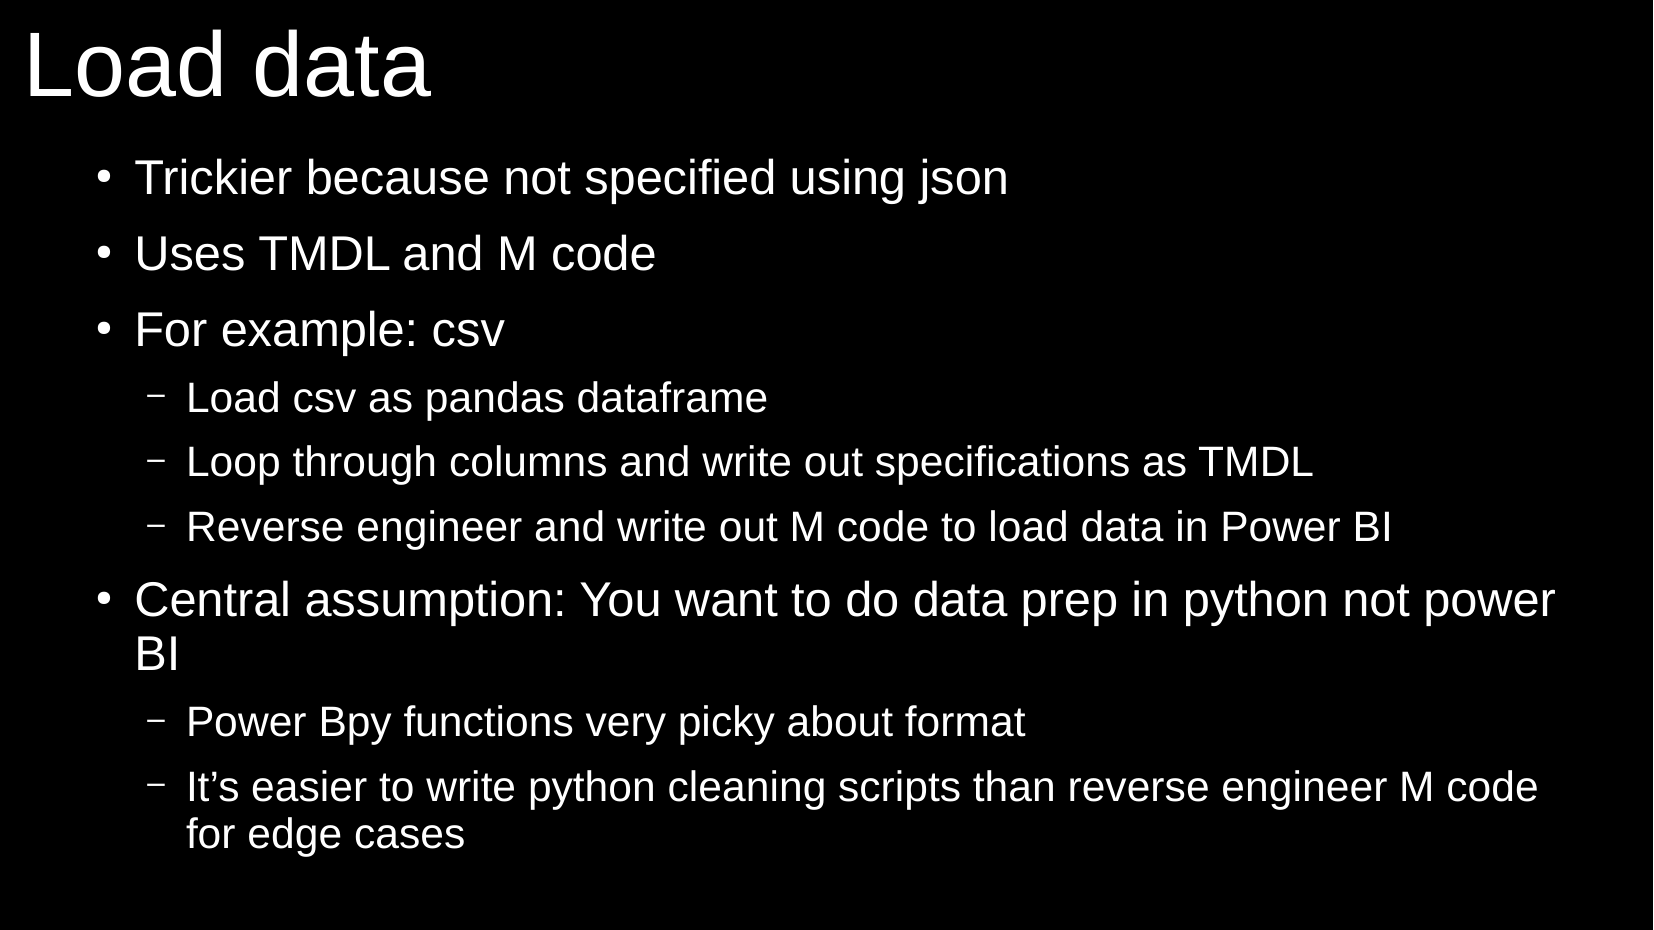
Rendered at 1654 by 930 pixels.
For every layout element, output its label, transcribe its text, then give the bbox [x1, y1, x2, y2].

list Trickier because not specified using json Uses TMDL and M code For example: csv Load csv as pandas dataframe Loop through columns and write out specifications as TMDL Reverse engineer and write out M code to load data in Power BI Central assumption: You want to do data prep in python not power BI Power Bpy functions very picky about format It’s easier to write python cleaning scripts than reverse engineer M code for edge cases [82, 149, 1575, 863]
title Load data [23, 11, 1588, 119]
